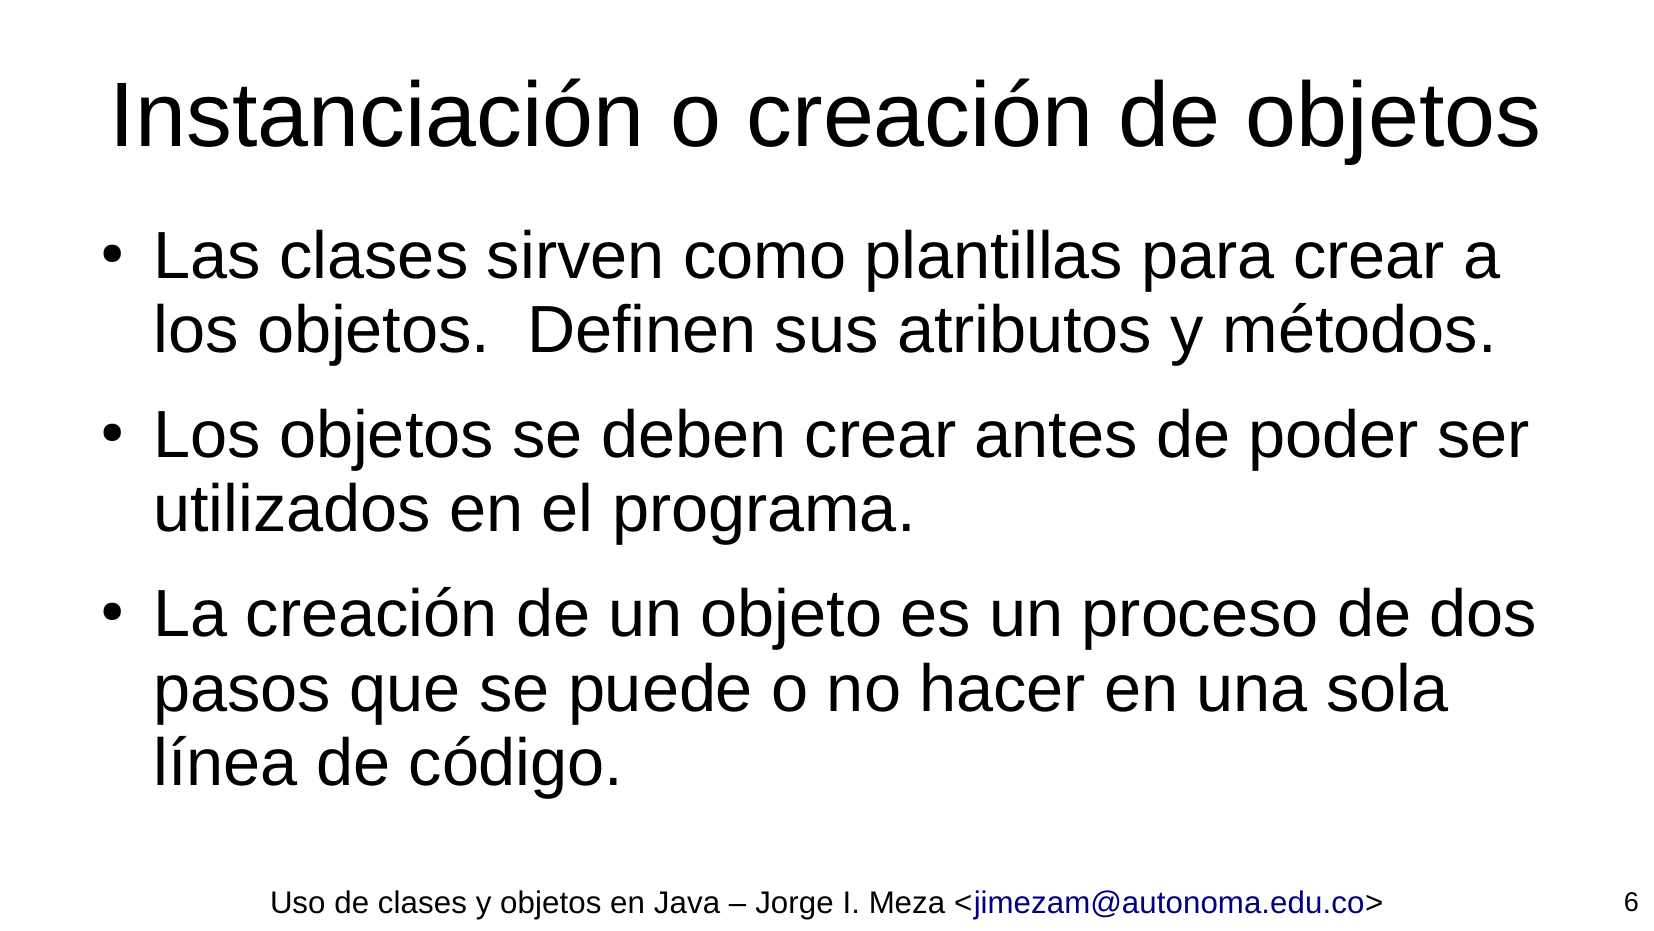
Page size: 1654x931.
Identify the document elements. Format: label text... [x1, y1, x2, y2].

list Las clases sirven como plantillas para crear a los objetos. Definen sus atributos y métodos. Los objetos se deben crear antes de poder ser utilizados en el programa. La creación de un objeto es un proceso de dos pasos que se puede o no hacer en una sola línea de código. [82, 217, 1571, 879]
title Instanciación o creación de objetos [82, 37, 1571, 193]
